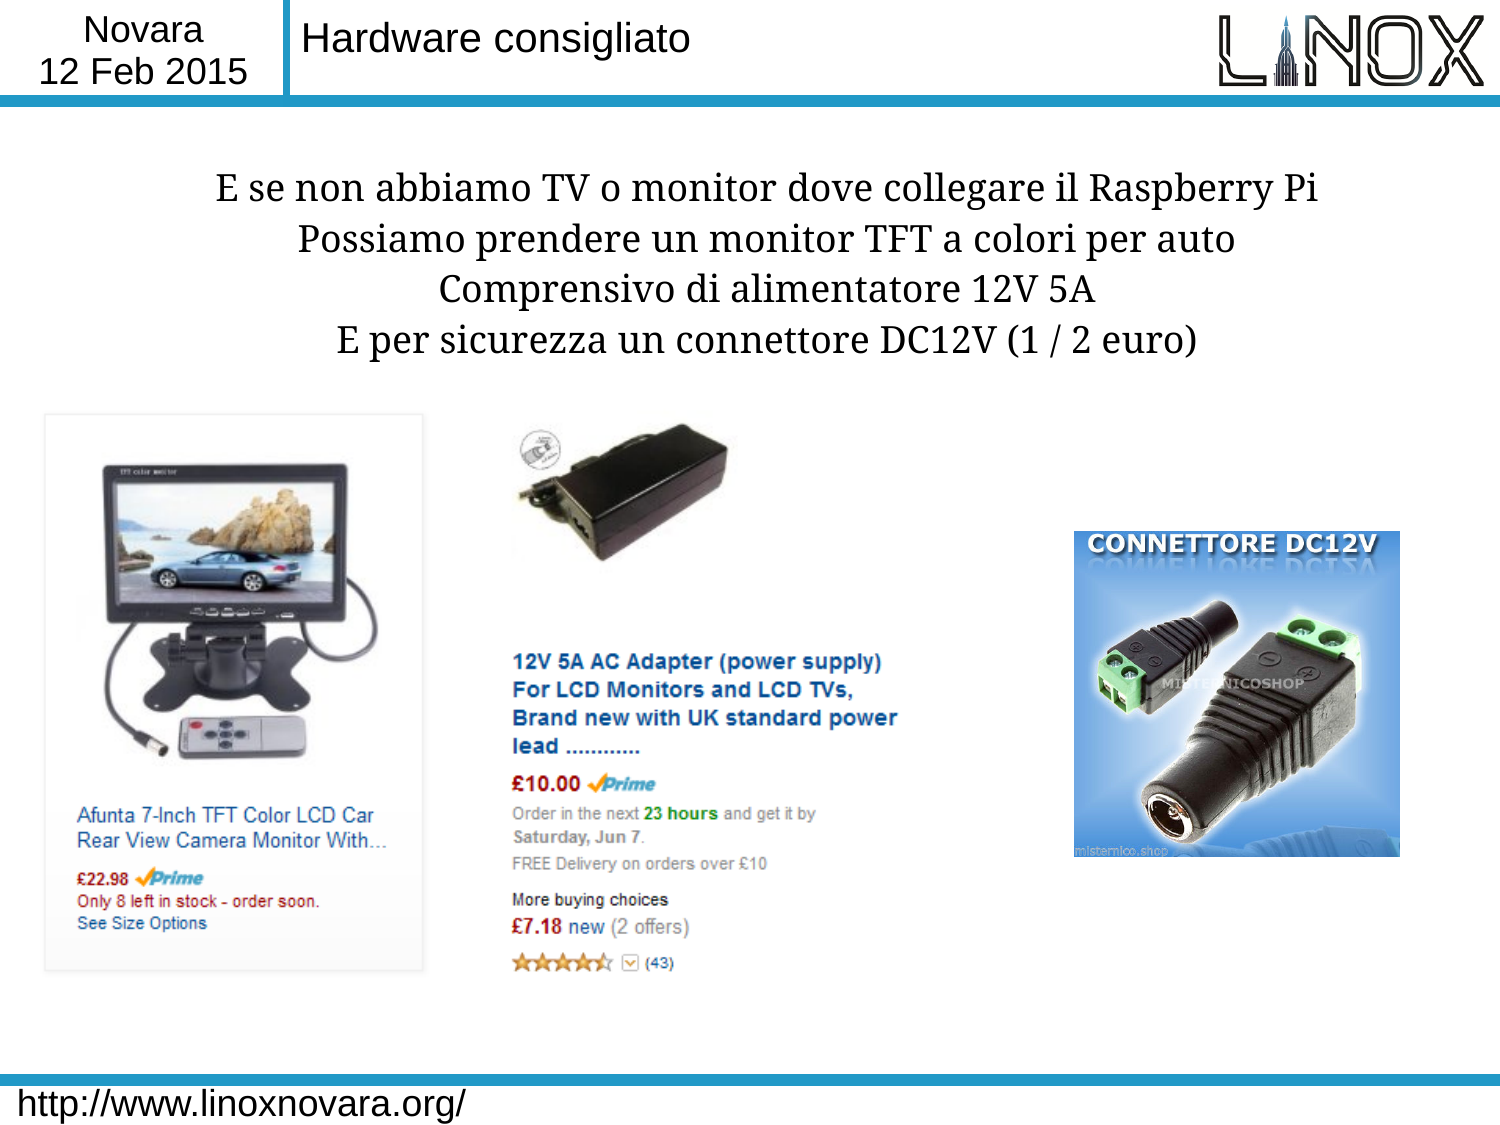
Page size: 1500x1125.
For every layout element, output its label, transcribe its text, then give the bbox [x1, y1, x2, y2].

text_box E se non abbiamo TV o monitor dove collegare il Raspberry Pi Possiamo prendere un monitor TFT a colori per auto Comprensivo di alimentatore 12V 5A E per sicurezza un connettore DC12V (1 / 2 euro) [105, 153, 1430, 367]
picture [0, 1074, 1500, 1086]
list Hardware consigliato [286, 7, 1312, 83]
picture [1074, 531, 1400, 857]
picture [0, 0, 1500, 107]
picture [492, 367, 910, 981]
picture [35, 406, 430, 981]
